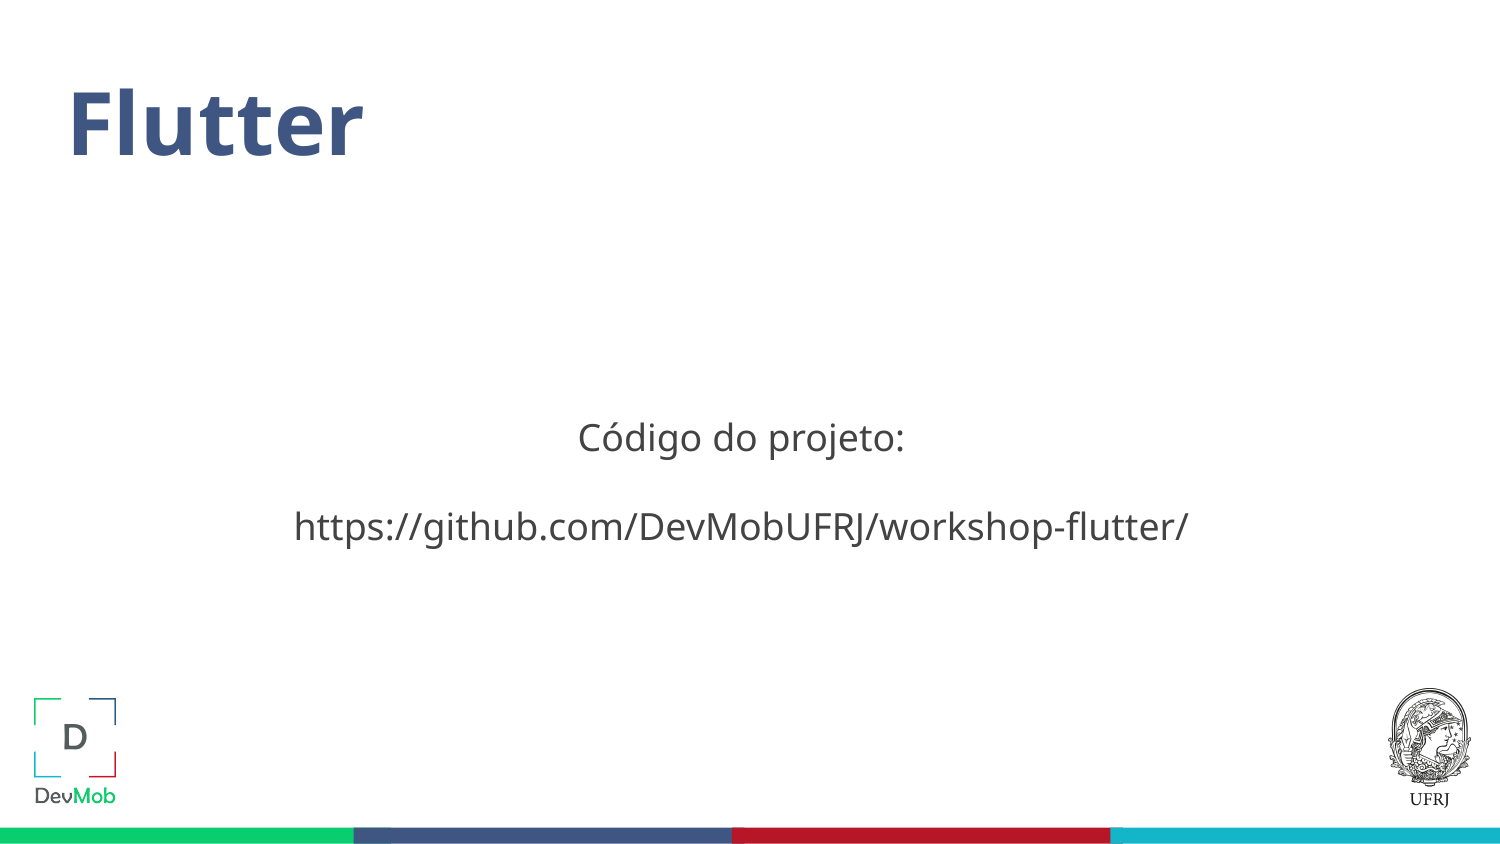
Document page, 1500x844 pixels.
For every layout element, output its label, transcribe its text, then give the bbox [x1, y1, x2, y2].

picture [1388, 688, 1471, 808]
list Código do projeto: https://github.com/DevMobUFRJ/workshop-flutter/ [148, 188, 1336, 752]
picture [34, 698, 116, 808]
title Flutter [51, 51, 1449, 189]
